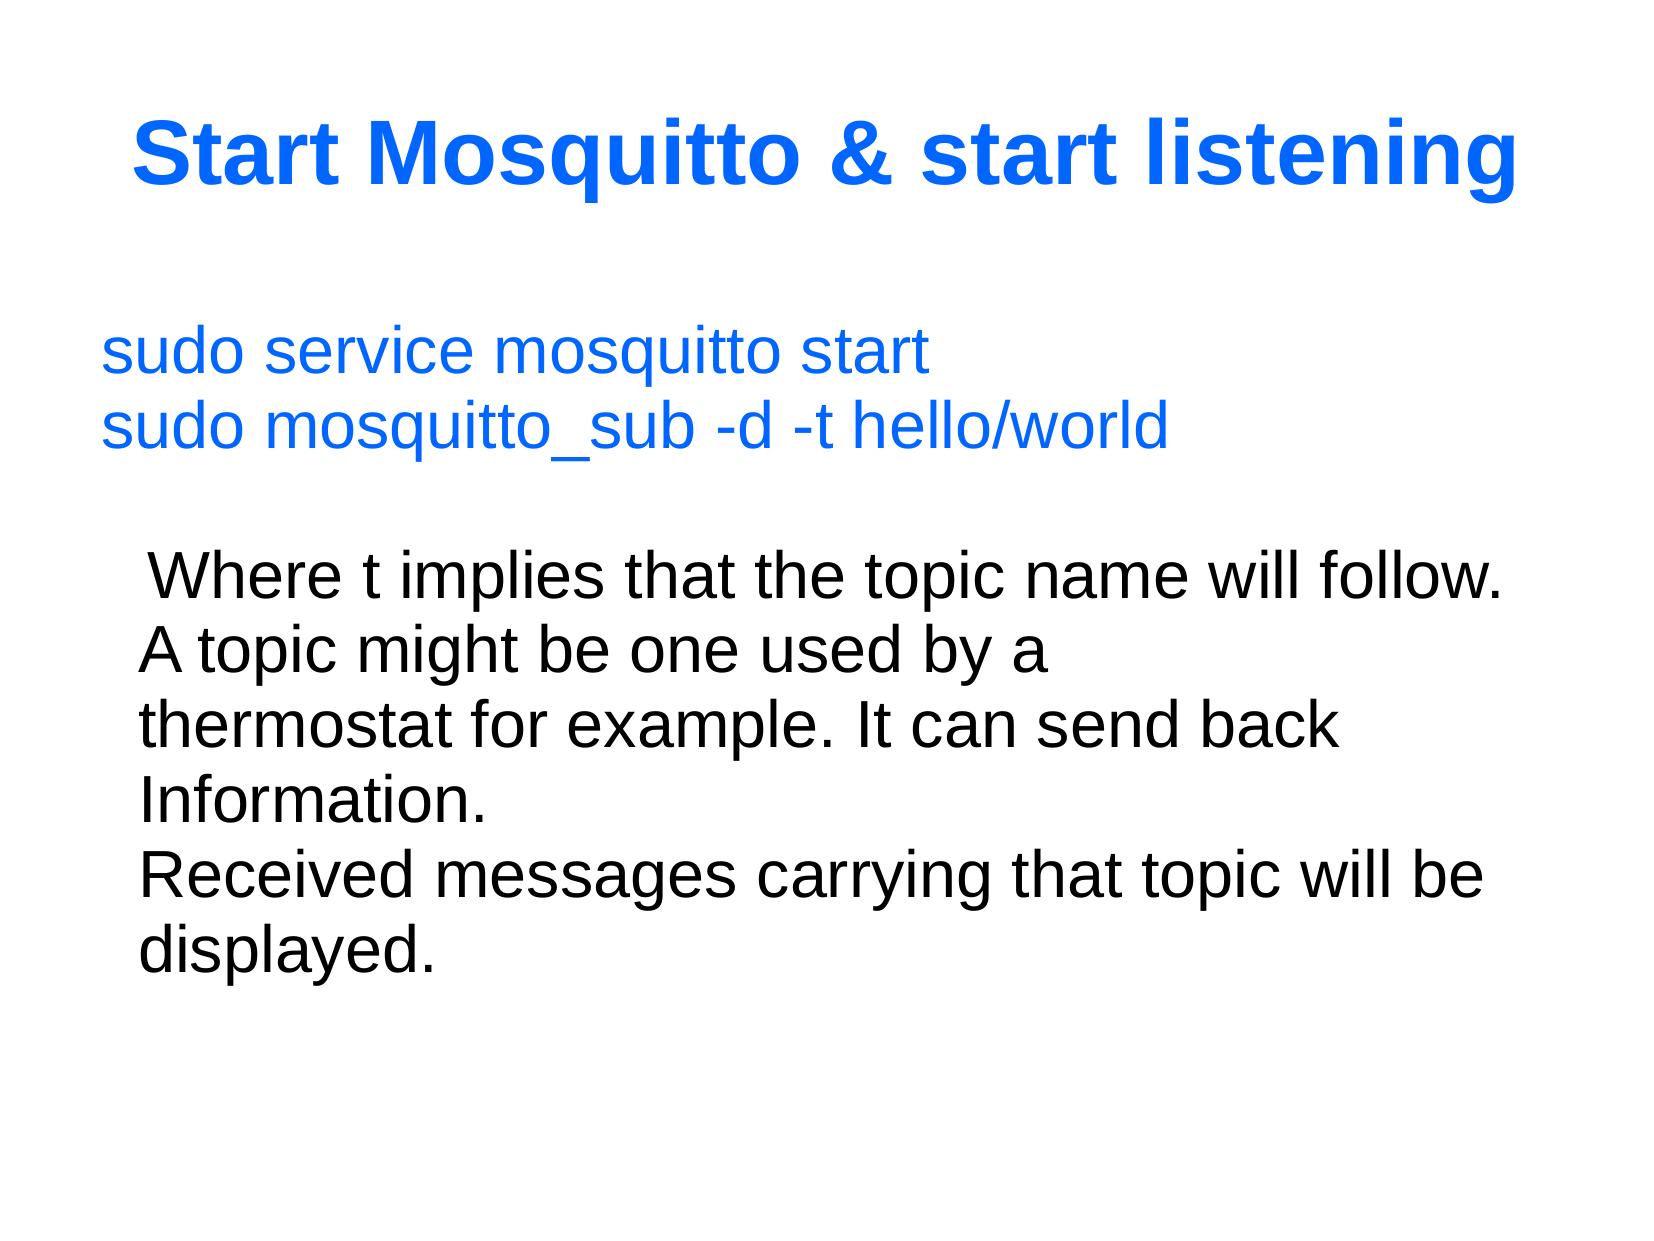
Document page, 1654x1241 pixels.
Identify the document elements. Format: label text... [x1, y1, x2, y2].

subtitle sudo service mosquitto start sudo mosquitto_sub -d -t hello/world Where t implies that the topic name will follow. A topic might be one used by a thermostat for example. It can send back Information. Received messages carrying that topic will be displayed. [82, 290, 1571, 1010]
title Start Mosquitto & start listening [82, 49, 1571, 257]
